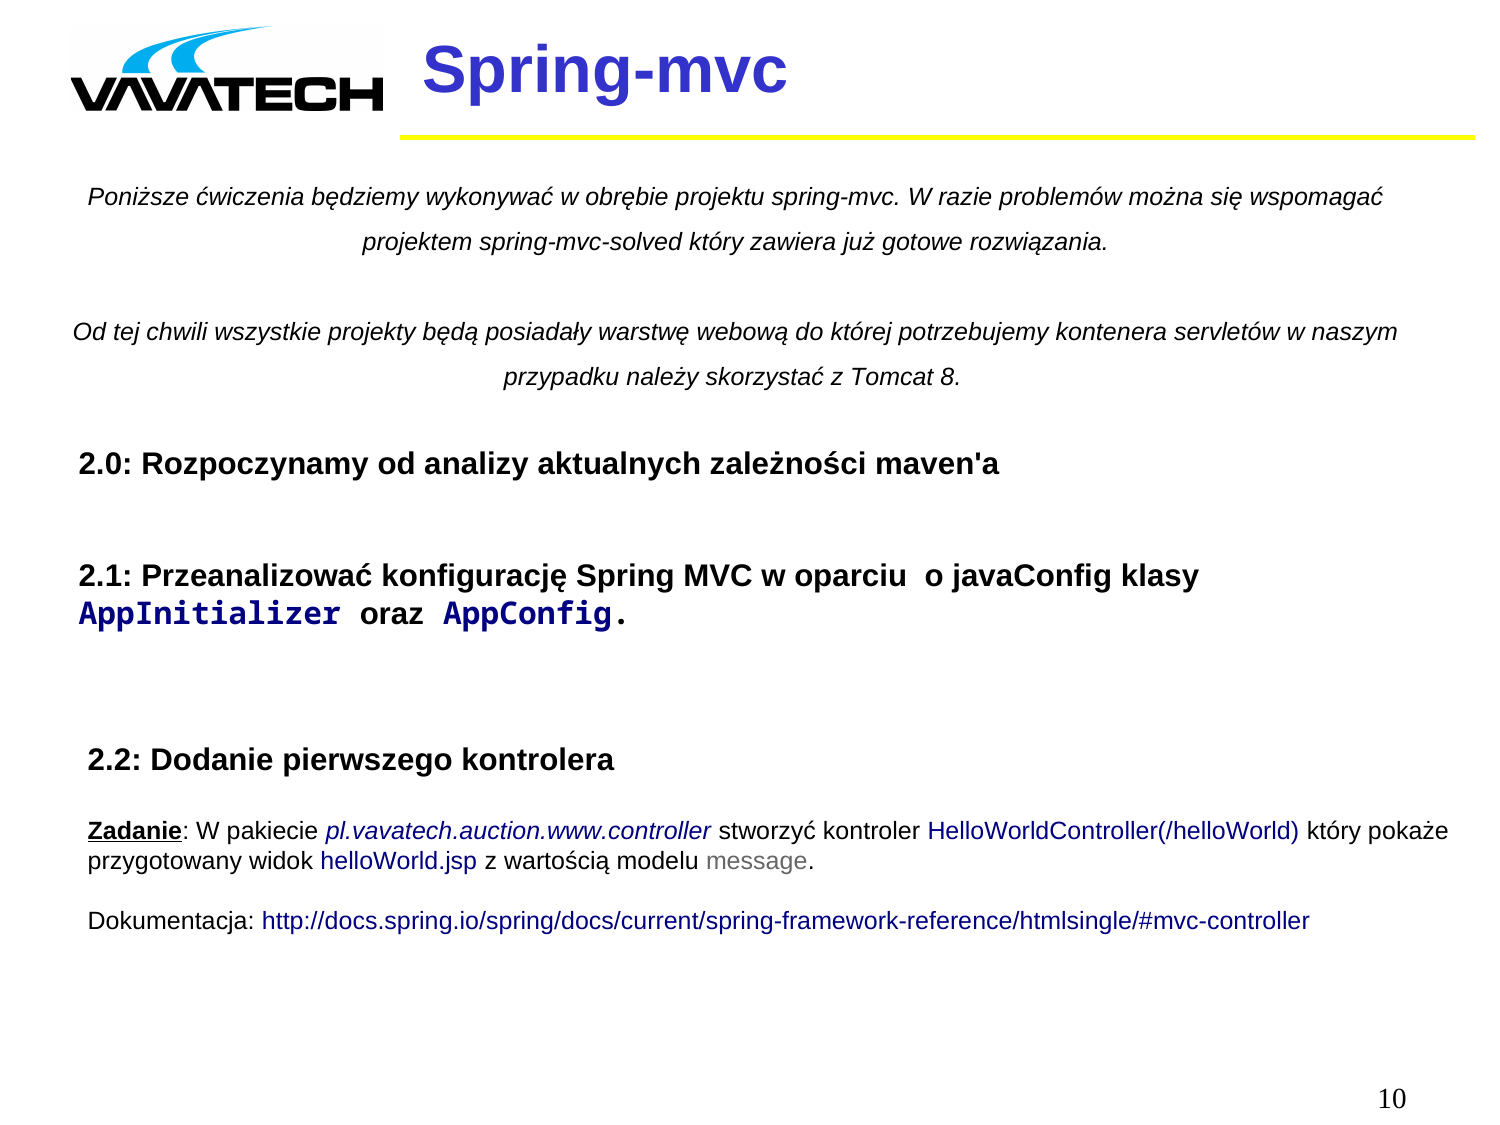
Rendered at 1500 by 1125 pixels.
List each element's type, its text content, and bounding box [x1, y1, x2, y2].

text_box Poniższe ćwiczenia będziemy wykonywać w obrębie projektu spring-mvc. W razie problemów można się wspomagać projektem spring-mvc-solved który zawiera już gotowe rozwiązania. Od tej chwili wszystkie projekty będą posiadały warstwę webową do której potrzebujemy kontenera servletów w naszym przypadku należy skorzystać z Tomcat 8. [55, 158, 1418, 390]
title Spring-mvc [407, 0, 1479, 157]
picture [70, 26, 383, 111]
text_box 2.2: Dodanie pierwszego kontrolera Zadanie: W pakiecie pl.vavatech.auction.www.controller stworzyć kontroler HelloWorldController(/helloWorld) który pokaże przygotowany widok helloWorld.jsp z wartością modelu message. Dokumentacja: http://docs.spring.io/spring/docs/current/spring-framework-reference/htmlsingle/#mvc-controller [72, 732, 1465, 1125]
text_box 2.0: Rozpoczynamy od analizy aktualnych zależności maven'a 2.1: Przeanalizować konfigurację Spring MVC w oparciu o javaConfig klasy AppInitializer oraz AppConfig. [63, 435, 1430, 1040]
